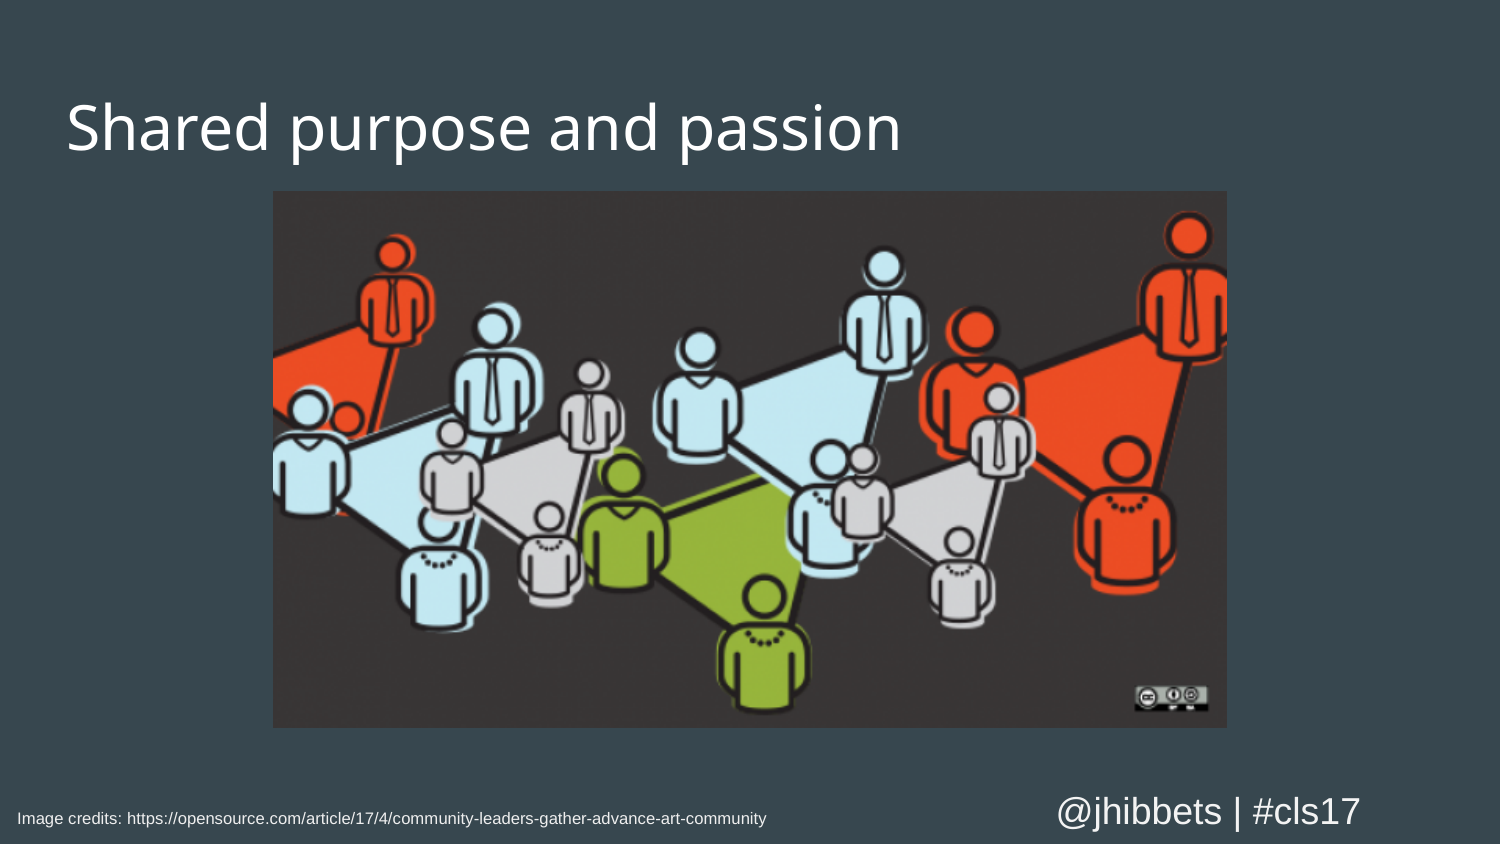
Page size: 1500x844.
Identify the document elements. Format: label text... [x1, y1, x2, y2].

picture [273, 191, 1227, 728]
text_box Image credits: https://opensource.com/article/17/4/community-leaders-gather-advance-art-community [2, 792, 831, 834]
title Shared purpose and passion [51, 72, 1449, 167]
